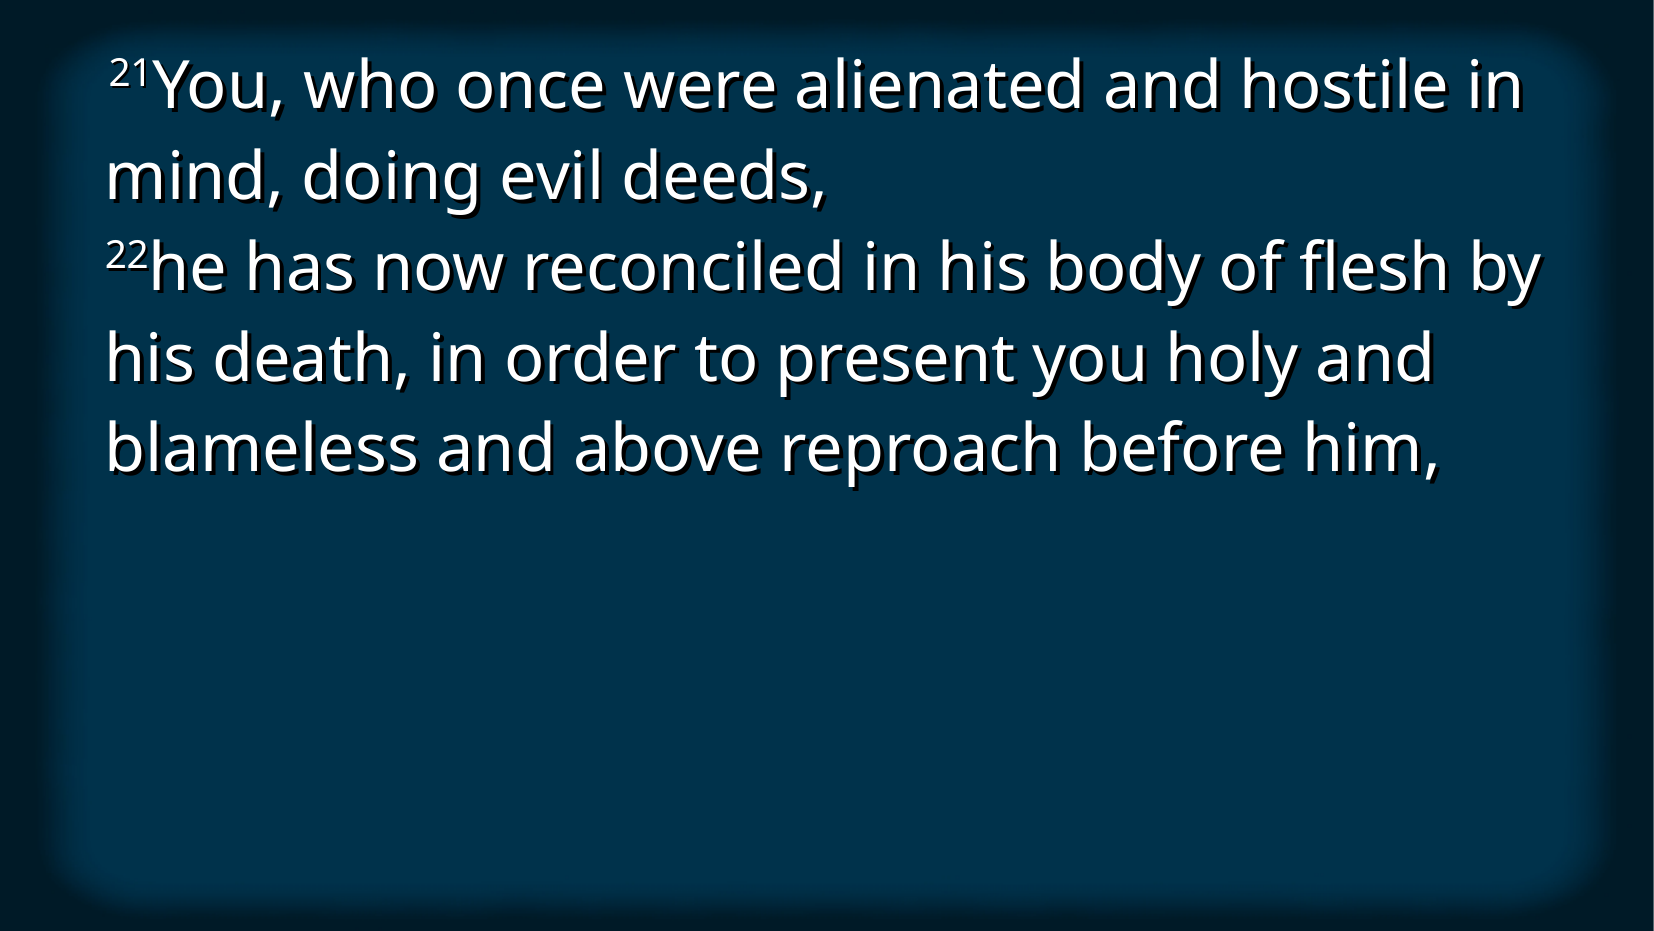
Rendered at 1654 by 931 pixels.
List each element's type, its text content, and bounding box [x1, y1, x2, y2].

picture [0, 0, 1654, 931]
text_box 21You, who once were alienated and hostile in mind, doing evil deeds, 22he has now reconciled in his body of flesh by his death, in order to present you holy and blameless and above reproach before him, [90, 30, 1561, 489]
